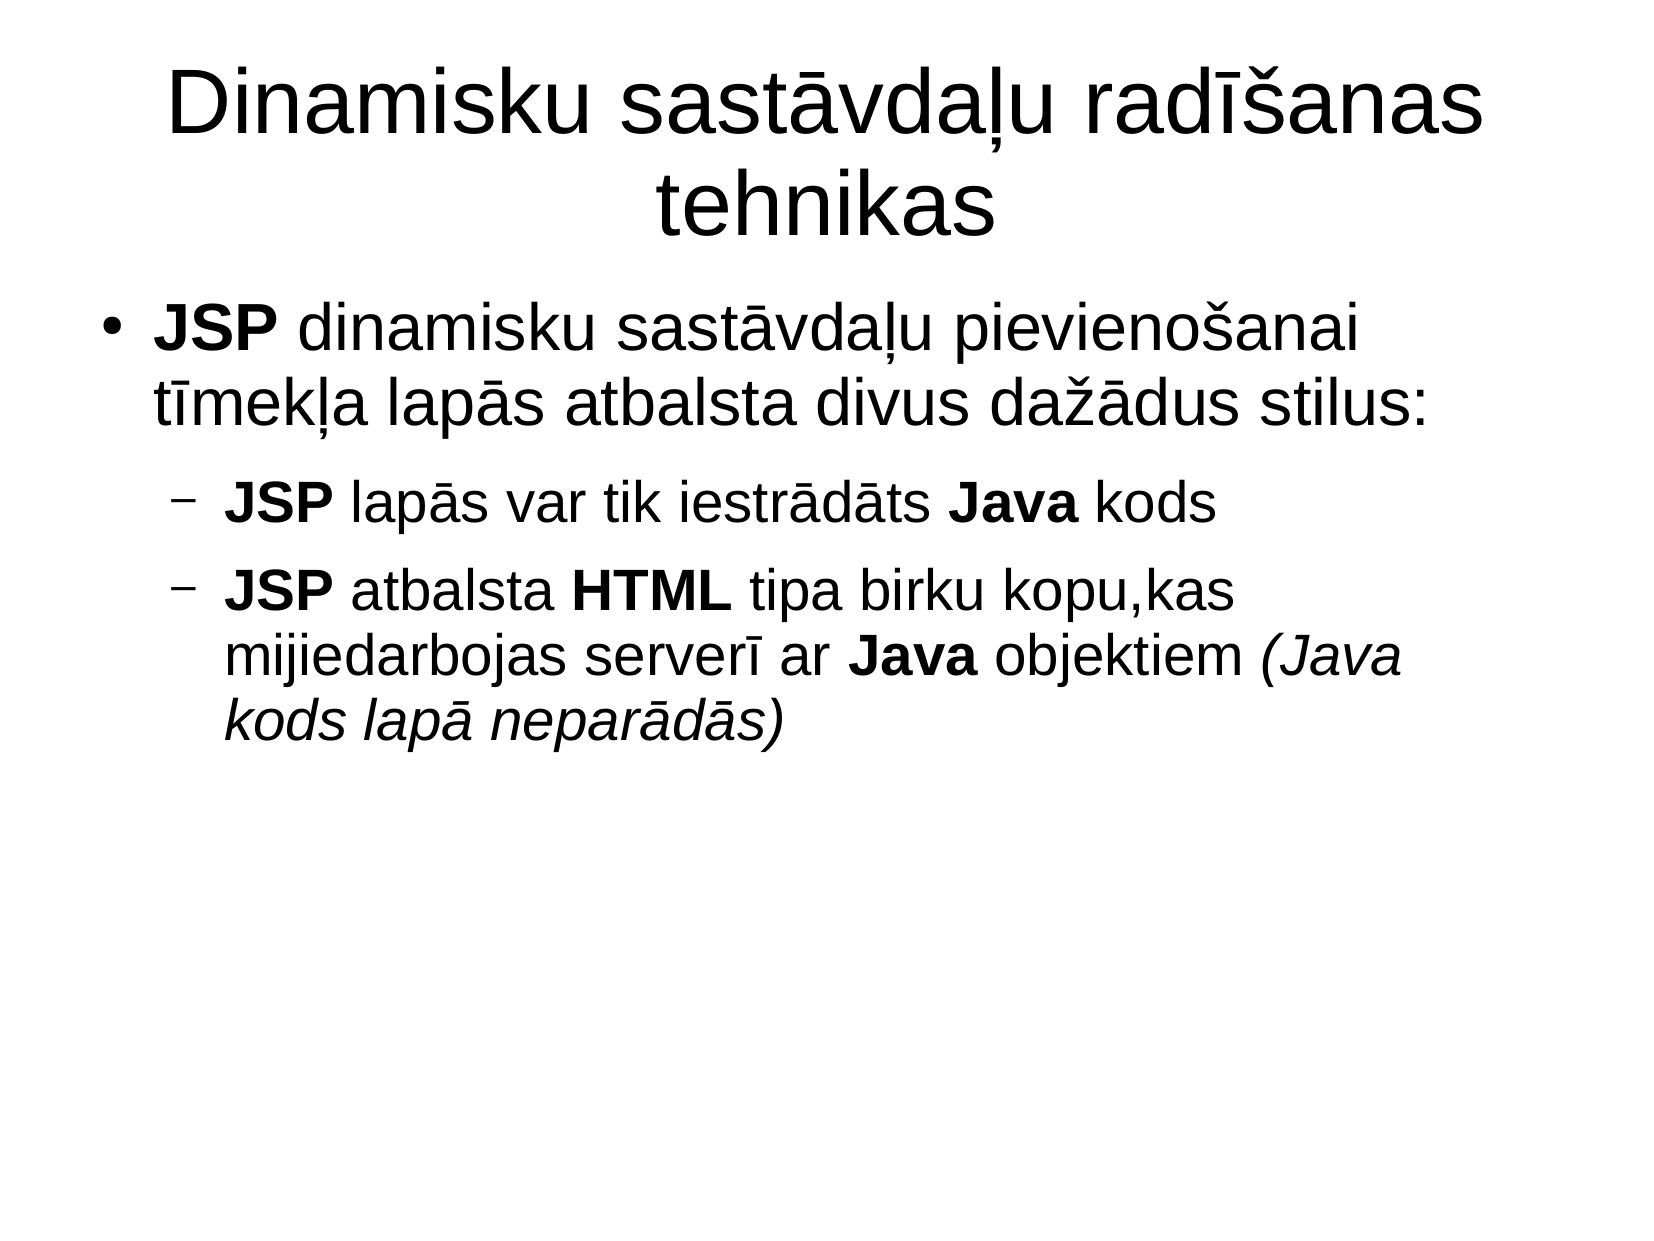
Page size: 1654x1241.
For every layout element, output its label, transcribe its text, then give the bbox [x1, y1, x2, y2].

list JSP dinamisku sastāvdaļu pievienošanai tīmekļa lapās atbalsta divus dažādus stilus: JSP lapās var tik iestrādāts Java kods JSP atbalsta HTML tipa birku kopu,kas mijiedarbojas serverī ar Java objektiem (Java kods lapā neparādās) [82, 290, 1538, 1010]
title Dinamisku sastāvdaļu radīšanas tehnikas [82, 49, 1571, 257]
